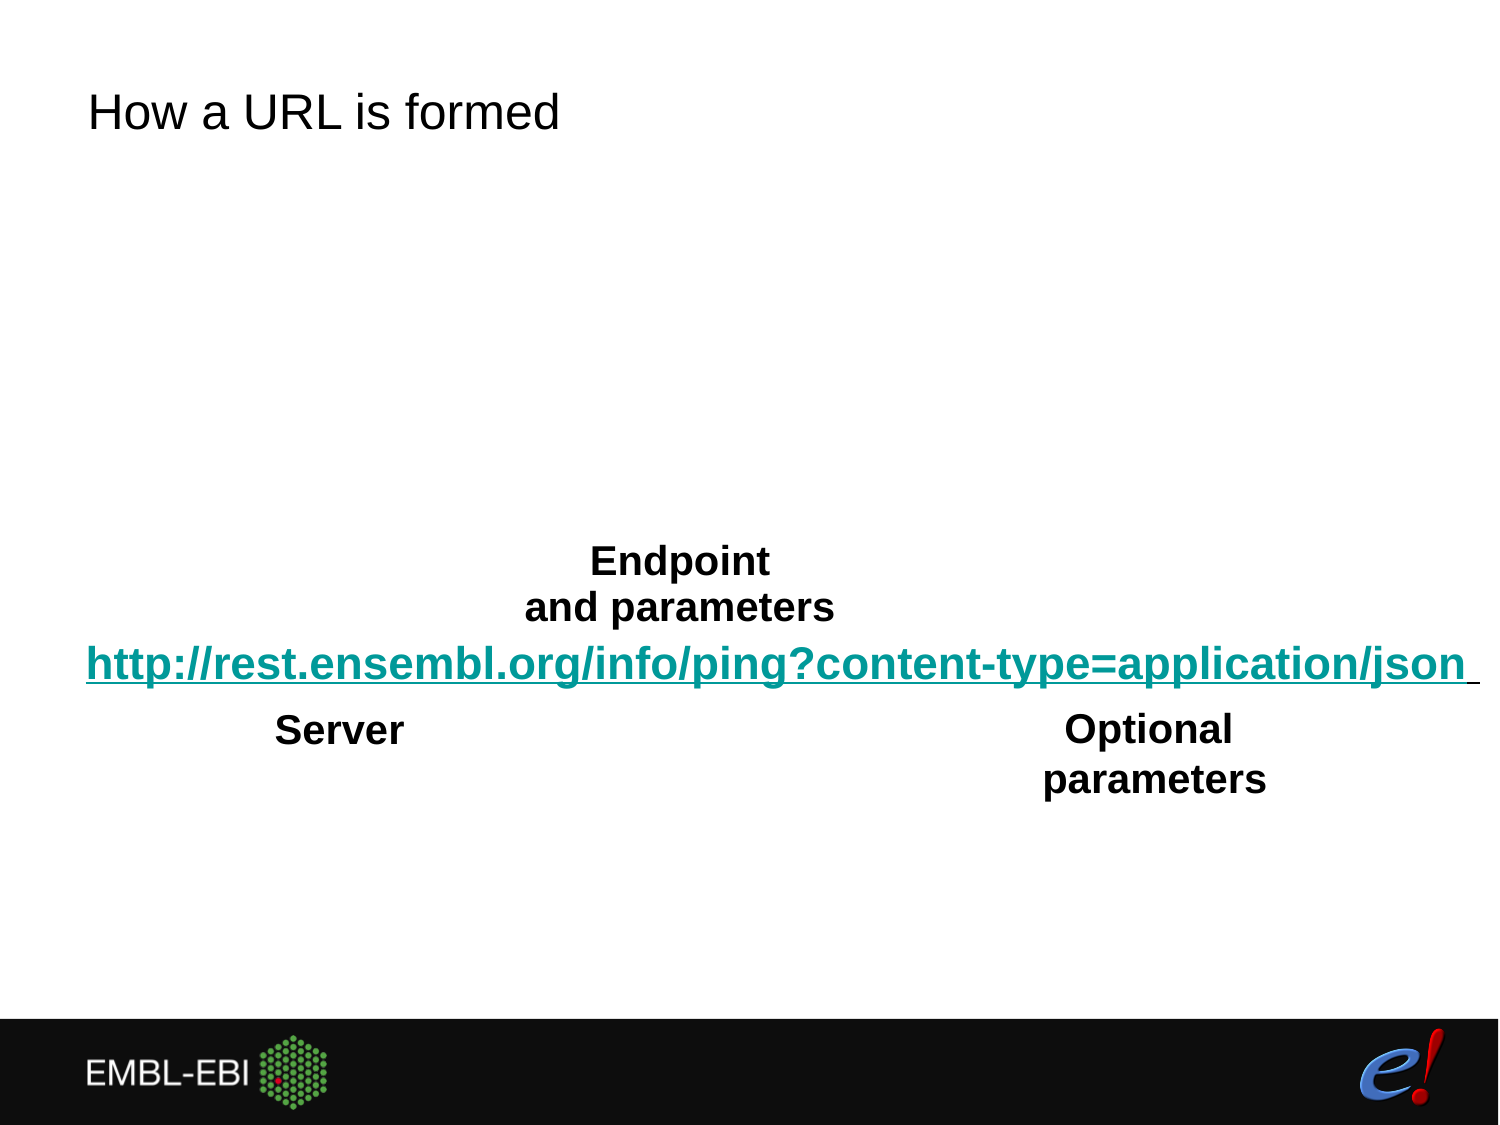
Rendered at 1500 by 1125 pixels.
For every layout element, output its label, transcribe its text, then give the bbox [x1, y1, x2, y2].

text_box http://rest.ensembl.org/info/ping?content-type=application/json [70, 625, 1495, 696]
text_box Server [259, 695, 420, 760]
picture [87, 1035, 327, 1110]
text_box Optional parameters [1027, 694, 1283, 809]
picture [1357, 1026, 1448, 1112]
title How a URL is formed [87, 50, 1425, 175]
text_box Endpoint and parameters [509, 529, 851, 638]
